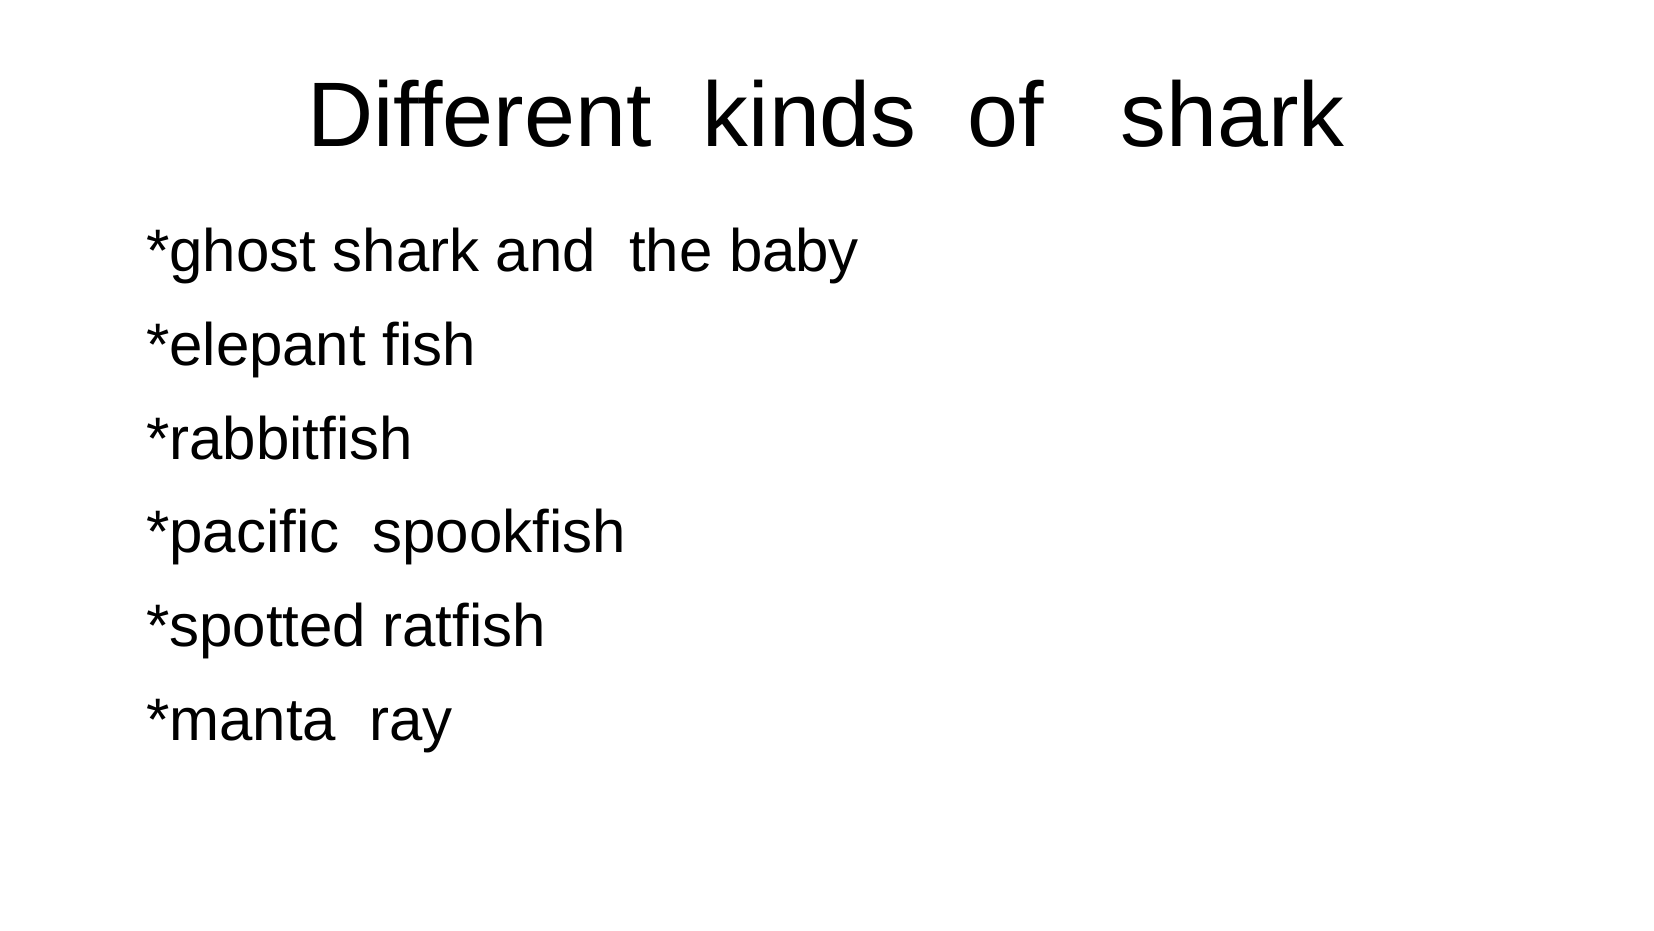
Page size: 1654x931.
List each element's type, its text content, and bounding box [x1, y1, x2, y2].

title Different kinds of shark [82, 37, 1571, 193]
list *ghost shark and the baby *elepant fish *rabbitfish *pacific spookfish *spotted ratfish *manta ray [82, 217, 1571, 758]
